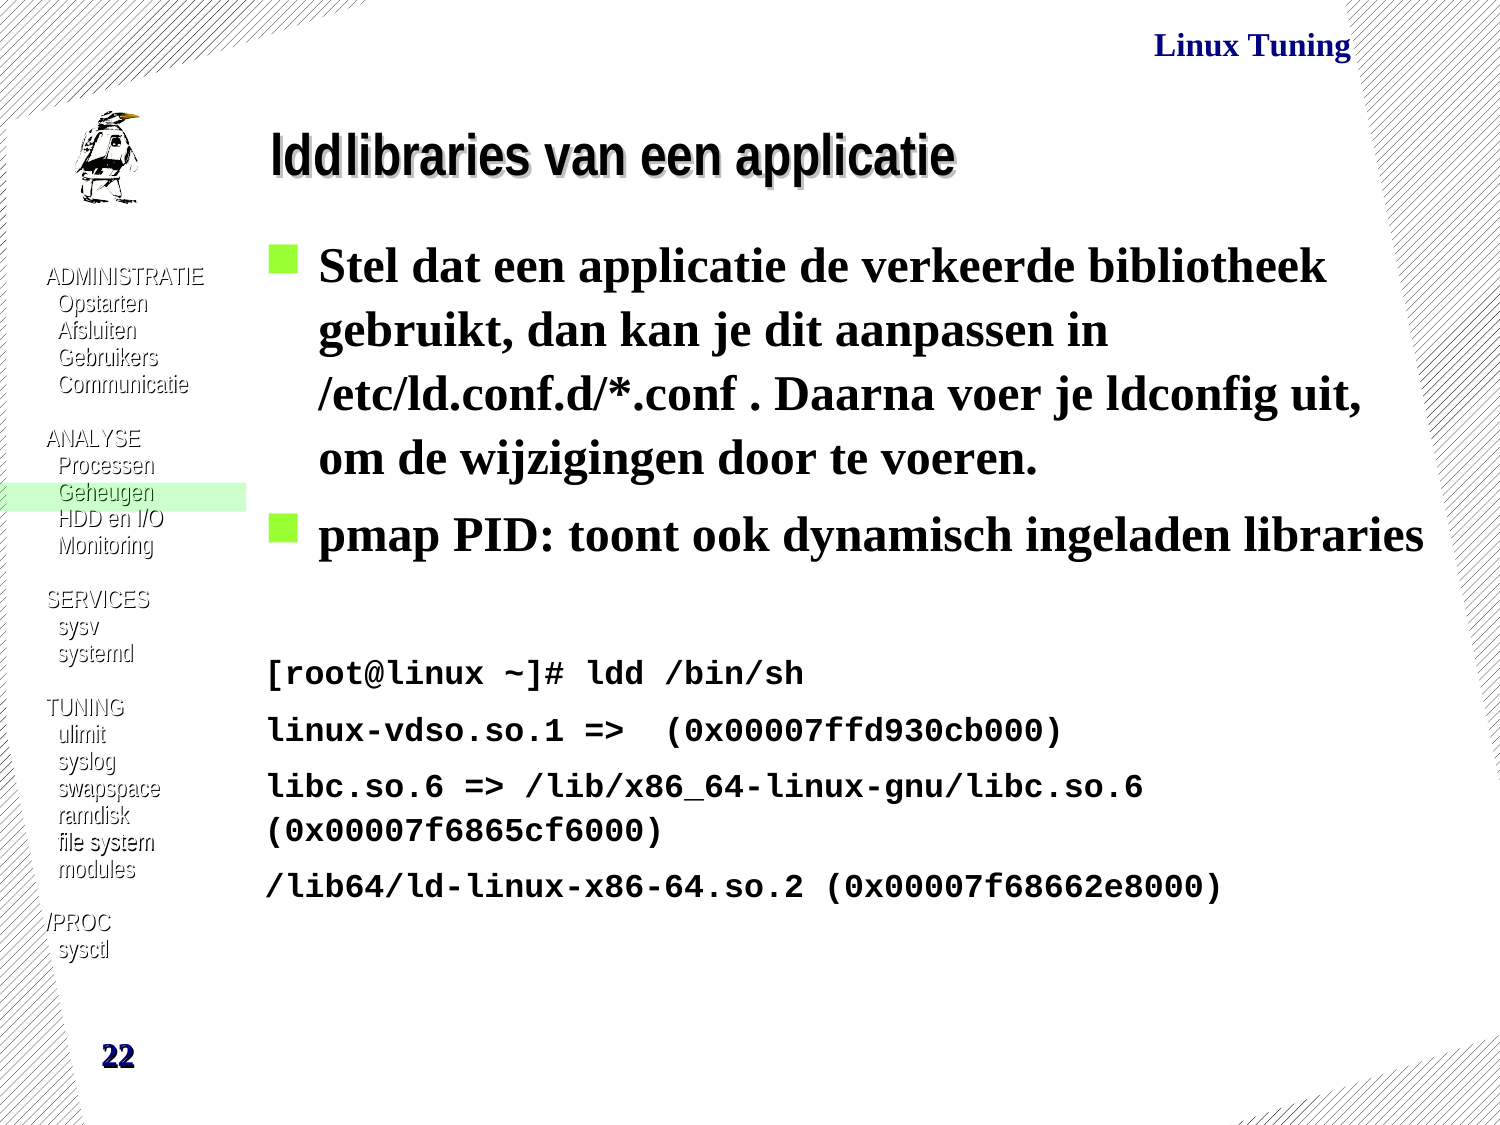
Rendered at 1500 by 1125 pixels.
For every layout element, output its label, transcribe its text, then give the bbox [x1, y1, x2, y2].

picture [57, 105, 143, 206]
title ldd libraries van een applicatie [270, 41, 1500, 250]
text_box [0, 482, 247, 512]
list Stel dat een applicatie de verkeerde bibliotheek gebruikt, dan kan je dit aanpassen in /etc/ld.conf.d/*.conf . Daarna voer je ldconfig uit, om de wijzigingen door te voeren. pmap PID: toont ook dynamisch ingeladen libraries [root@linux ~]# ldd /bin/sh linux-vdso.so.1 => (0x00007ffd930cb000) libc.so.6 => /lib/x86_64-linux-gnu/libc.so.6 (0x00007f6865cf6000) /lib64/ld-linux-x86-64.so.2 (0x00007f68662e8000) [264, 229, 1486, 1012]
